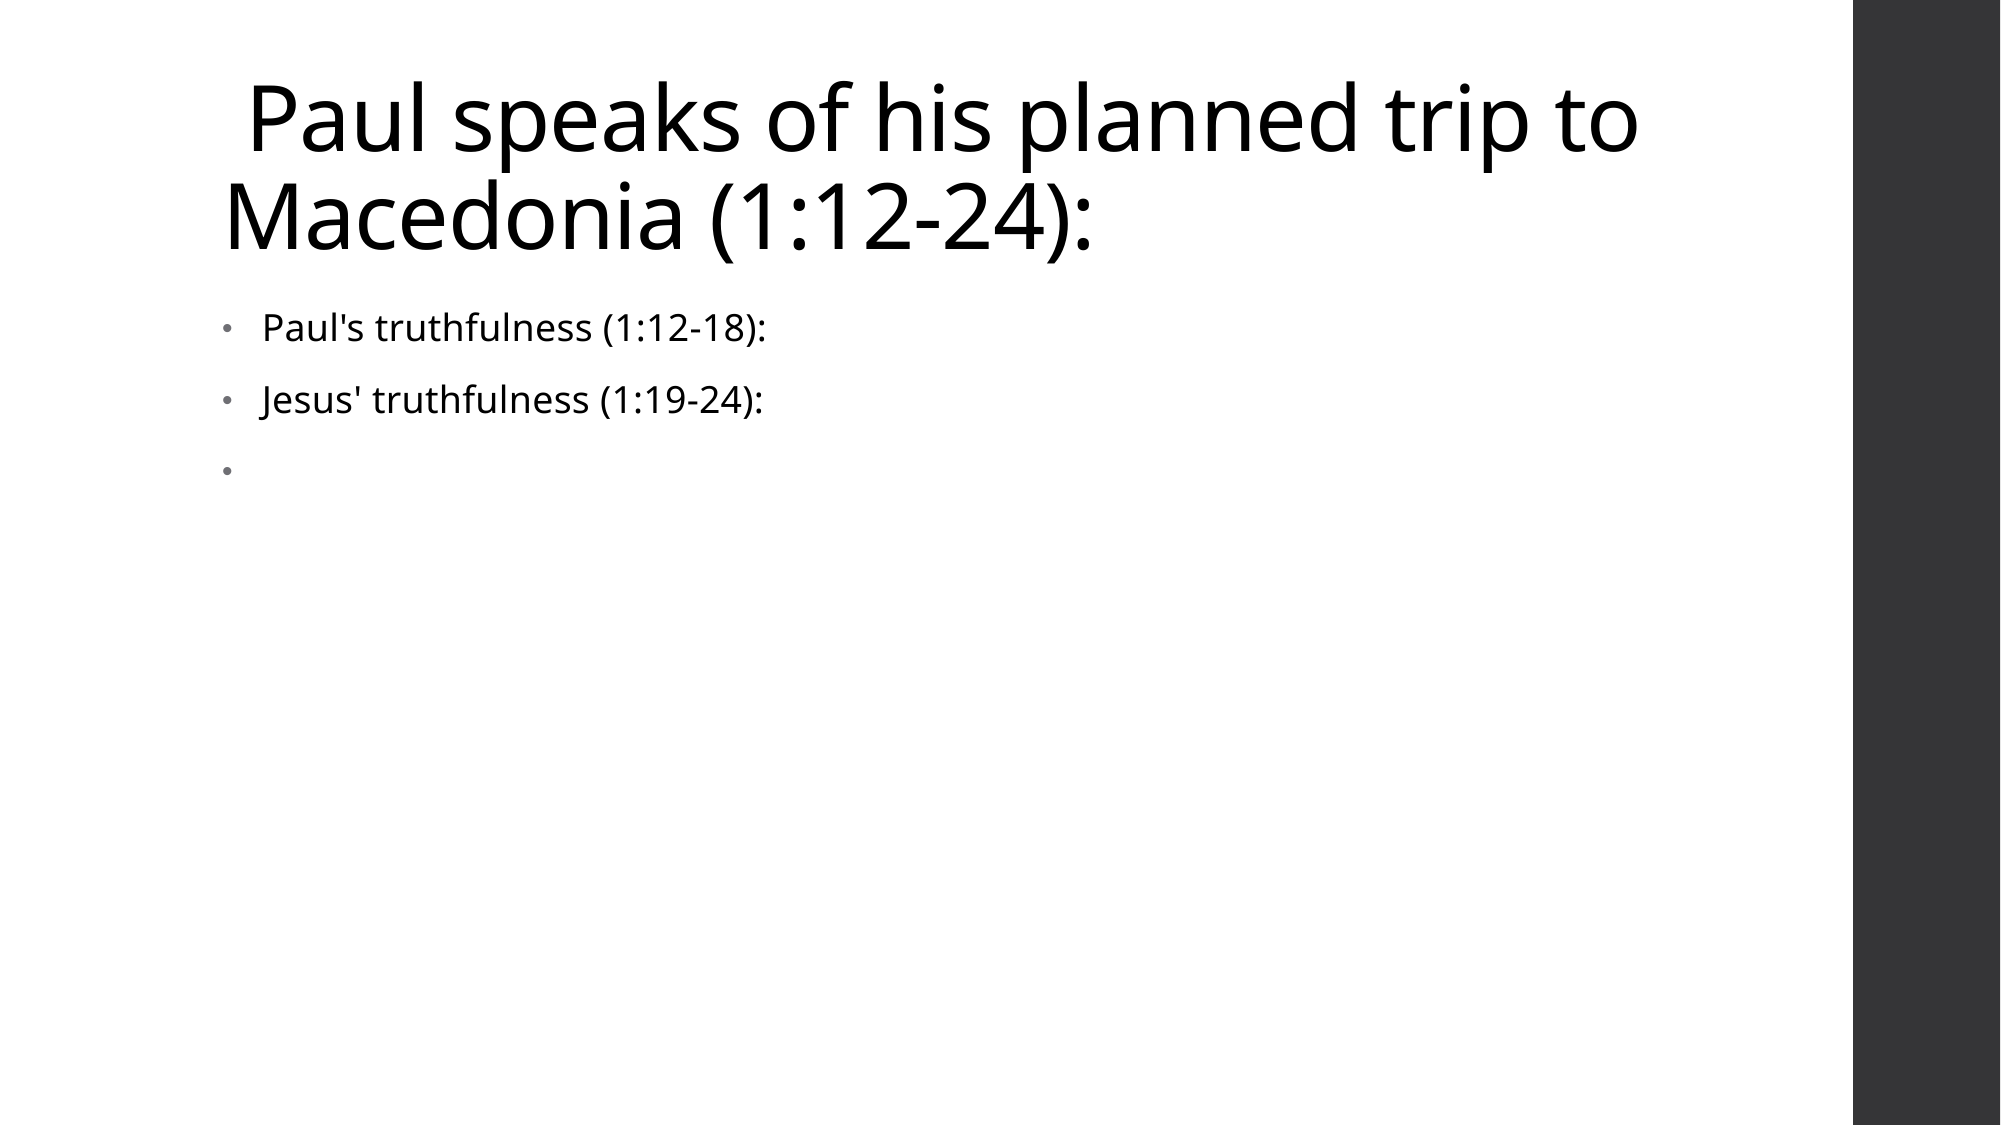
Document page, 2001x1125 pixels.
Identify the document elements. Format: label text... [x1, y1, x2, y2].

title Paul speaks of his planned trip to Macedonia (1:12-24): [206, 60, 1797, 278]
list Paul's truthfulness (1:12-18): Jesus' truthfulness (1:19-24): [206, 299, 1617, 1014]
